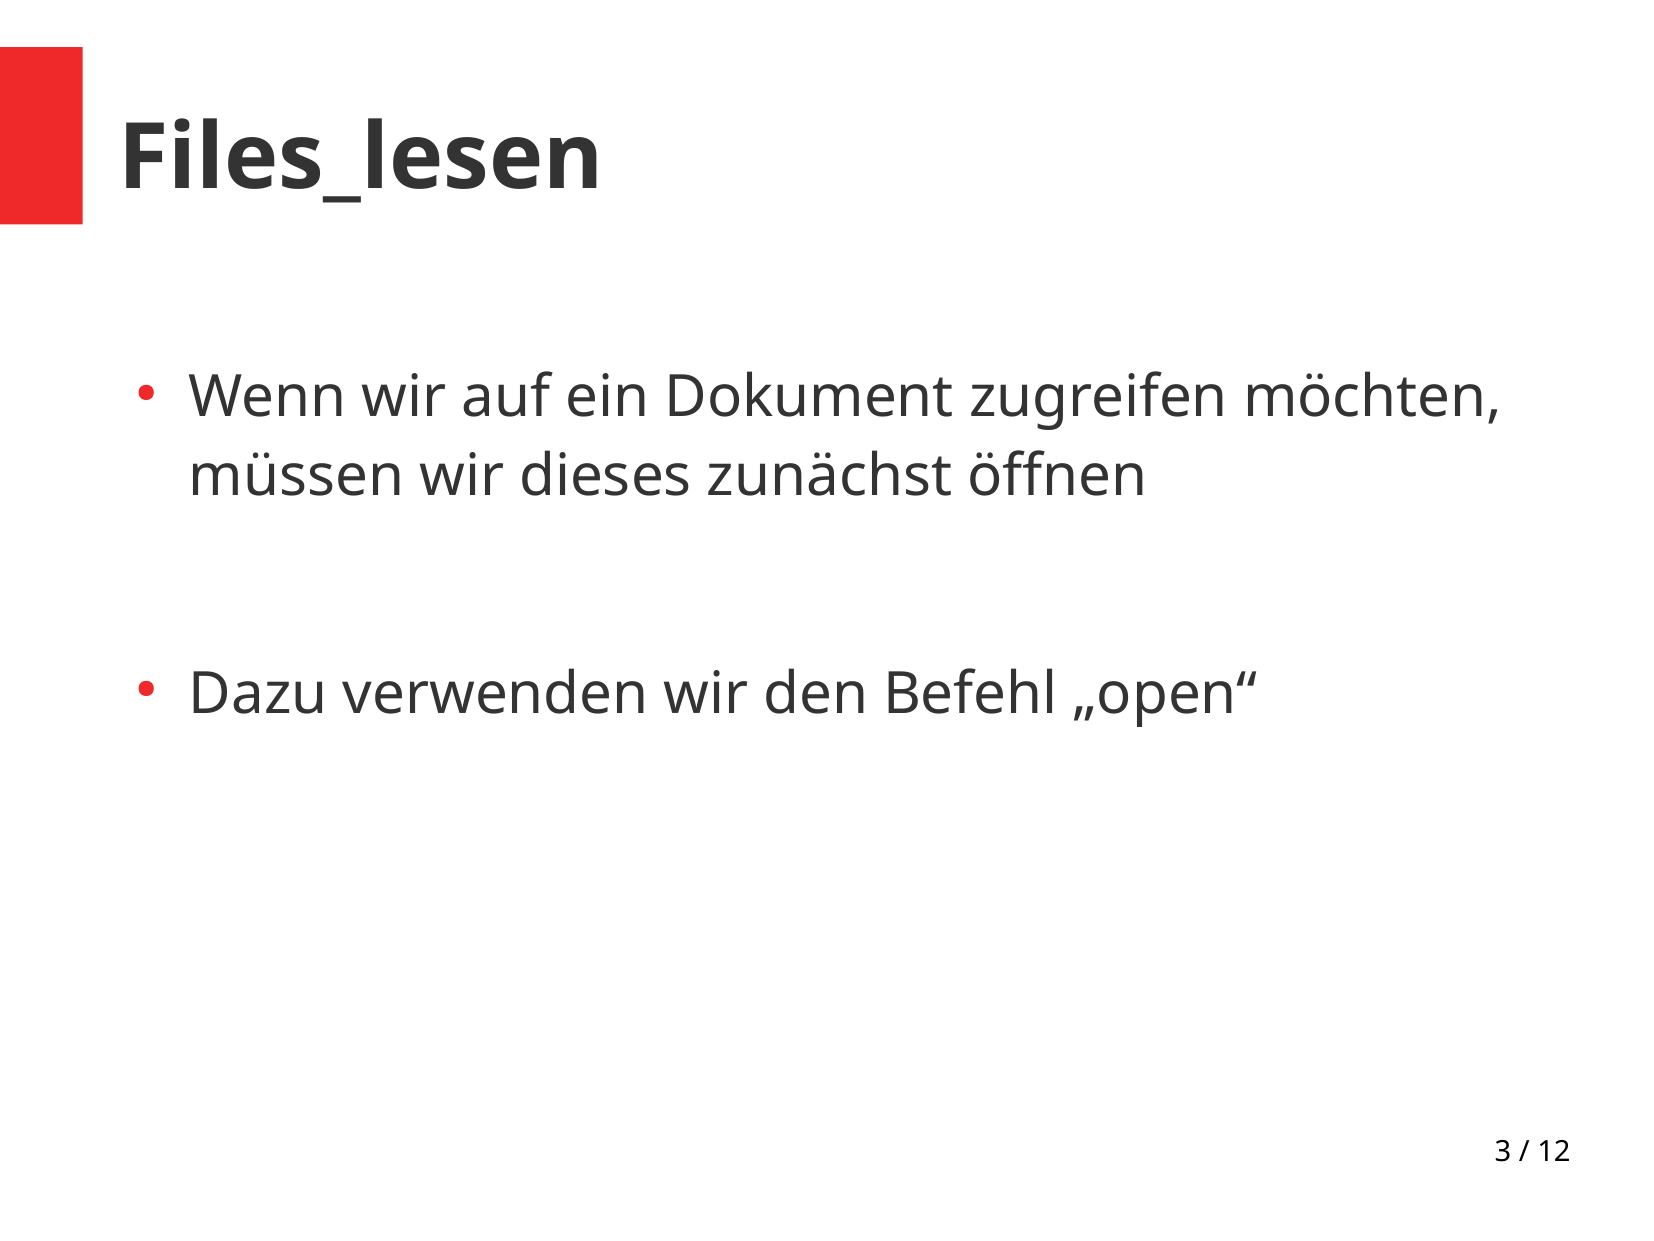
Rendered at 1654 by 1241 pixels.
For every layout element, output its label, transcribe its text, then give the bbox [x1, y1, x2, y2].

list Wenn wir auf ein Dokument zugreifen möchten, müssen wir dieses zunächst öffnen Dazu verwenden wir den Befehl „open“ [118, 354, 1536, 1074]
title Files_lesen [118, 49, 1571, 257]
